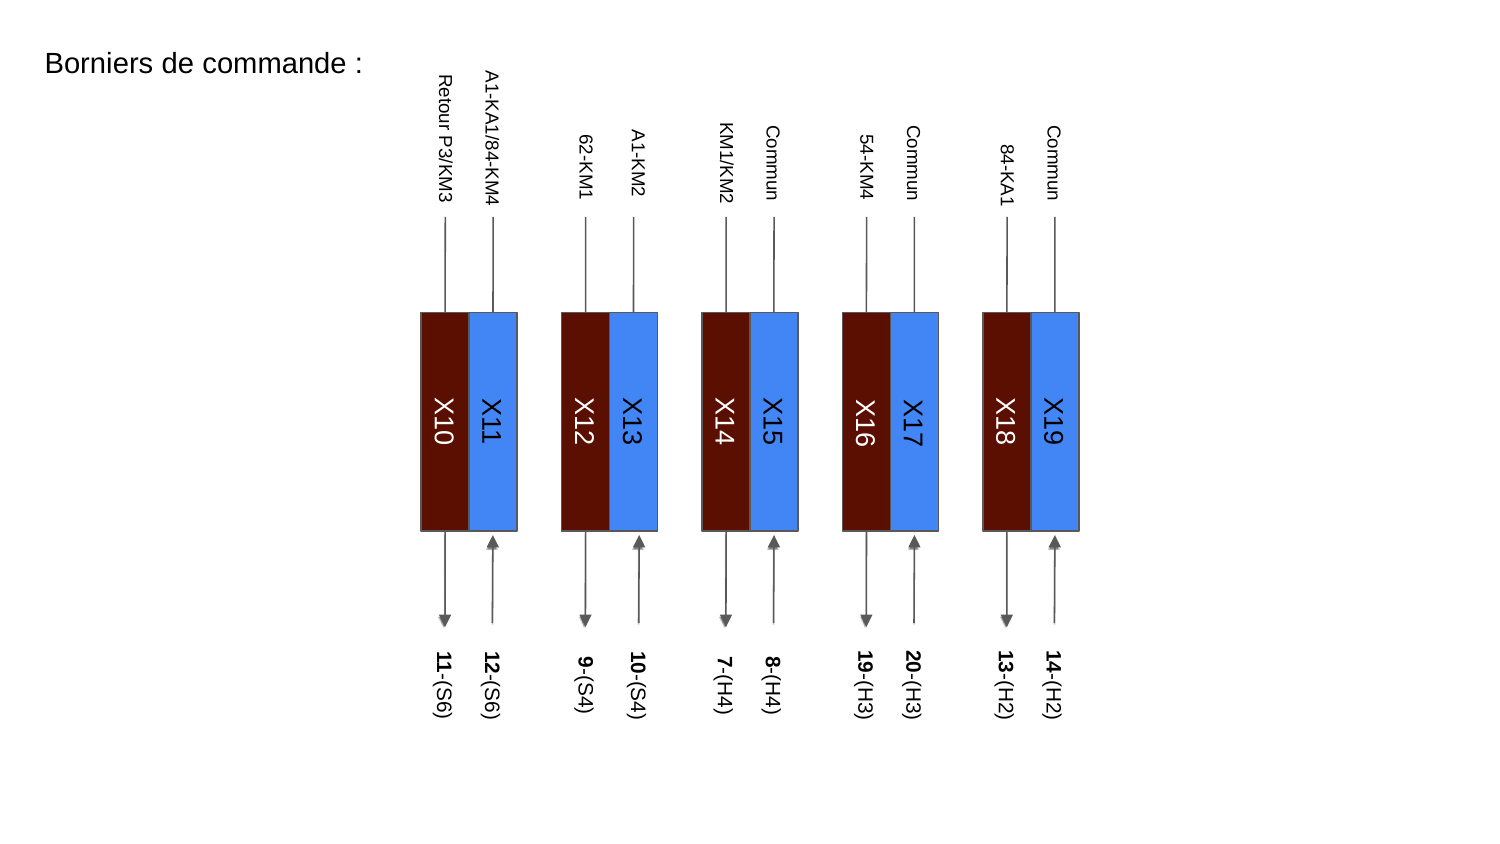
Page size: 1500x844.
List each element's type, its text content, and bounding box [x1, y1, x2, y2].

text_box [702, 473, 798, 532]
text_box [702, 312, 798, 371]
text_box X15 [742, 371, 806, 473]
text_box 11-(S6) [417, 633, 465, 738]
text_box Commun [747, 109, 801, 217]
text_box X17 [883, 373, 946, 475]
text_box [983, 473, 1079, 532]
text_box A1-KA1/84-KM4 [466, 55, 520, 222]
text_box 10-(S4) [611, 633, 667, 738]
text_box [842, 312, 939, 373]
text_box X16 [835, 373, 883, 475]
text_box [842, 475, 939, 532]
text_box X14 [695, 371, 742, 473]
text_box [421, 473, 517, 532]
text_box 62-KM1 [560, 112, 614, 223]
text_box 14-(H2) [1027, 633, 1083, 738]
text_box Borniers de commande : [29, 29, 384, 95]
text_box 84-KA1 [982, 116, 1035, 235]
text_box 20-(H3) [887, 633, 943, 738]
text_box 54-KM4 [841, 110, 895, 225]
text_box [421, 312, 517, 371]
text_box 13-(H2) [979, 633, 1027, 738]
text_box X13 [602, 371, 666, 473]
text_box Commun [888, 109, 941, 217]
text_box [561, 312, 658, 371]
text_box [561, 473, 658, 532]
text_box 12-(S6) [465, 633, 521, 738]
text_box [983, 312, 1079, 371]
text_box A1-KM2 [612, 111, 666, 217]
text_box X12 [554, 371, 602, 473]
text_box 8-(H4) [754, 636, 802, 735]
text_box X19 [1023, 371, 1087, 473]
text_box KM1/KM2 [701, 102, 754, 225]
text_box 7-(H4) [698, 636, 754, 735]
text_box X18 [976, 371, 1023, 473]
text_box X11 [462, 371, 525, 473]
text_box X10 [414, 371, 462, 473]
text_box 9-(S4) [559, 633, 611, 738]
text_box Retour P3/KM3 [420, 56, 466, 221]
text_box 19-(H3) [839, 633, 887, 738]
text_box Commun [1028, 109, 1082, 217]
